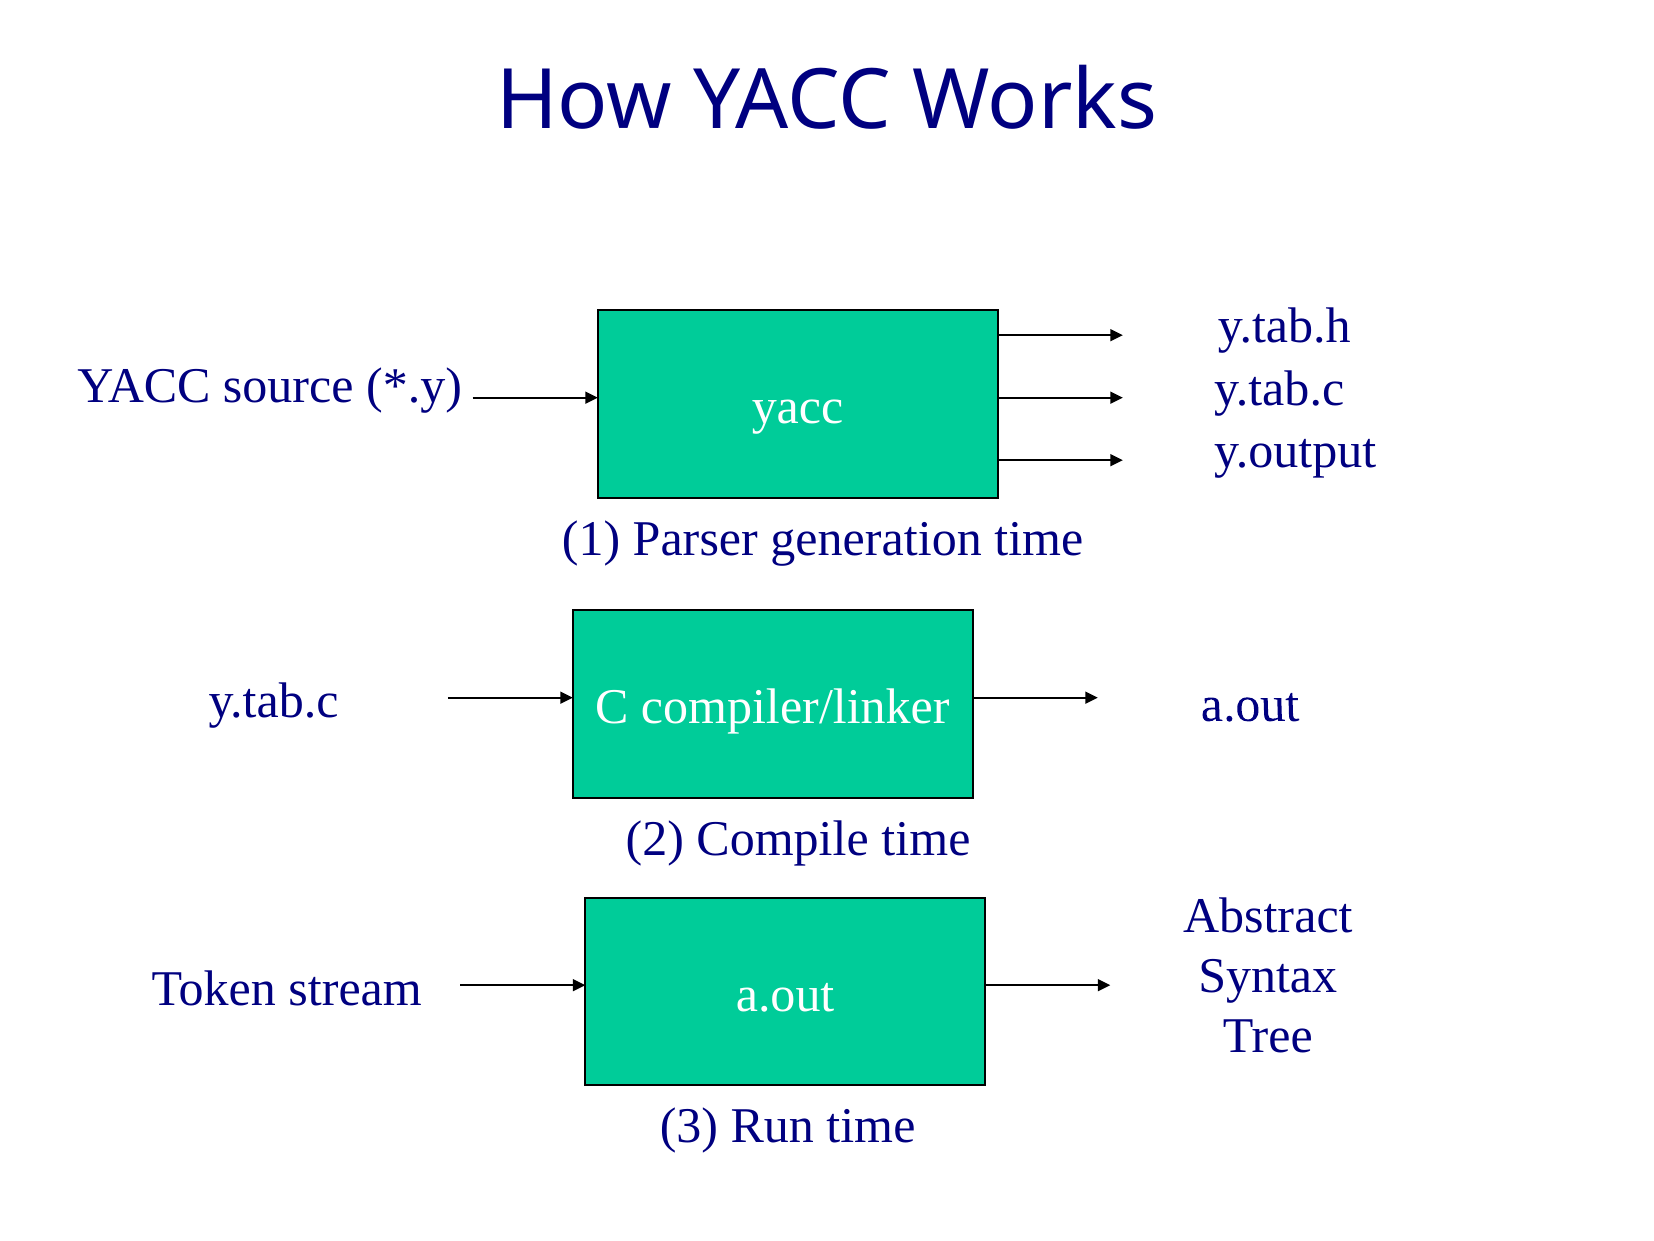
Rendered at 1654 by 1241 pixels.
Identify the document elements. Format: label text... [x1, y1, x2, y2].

text_box YACC source (*.y) [62, 344, 478, 421]
title How YACC Works [82, 49, 1571, 257]
text_box (2) Compile time [610, 797, 986, 873]
text_box C compiler/linker [572, 610, 973, 798]
text_box y.tab.c [1199, 347, 1360, 409]
text_box a.out [585, 897, 986, 1086]
text_box Abstract Syntax Tree [1168, 874, 1368, 1071]
text_box y.tab.h [1203, 284, 1366, 361]
text_box Token stream [136, 947, 437, 1023]
text_box y.tab.c [193, 659, 354, 736]
text_box yacc [597, 310, 998, 497]
text_box y.output [1199, 409, 1392, 486]
text_box (3) Run time [644, 1085, 931, 1161]
text_box (1) Parser generation time [547, 497, 1099, 573]
text_box a.out [1184, 663, 1316, 739]
